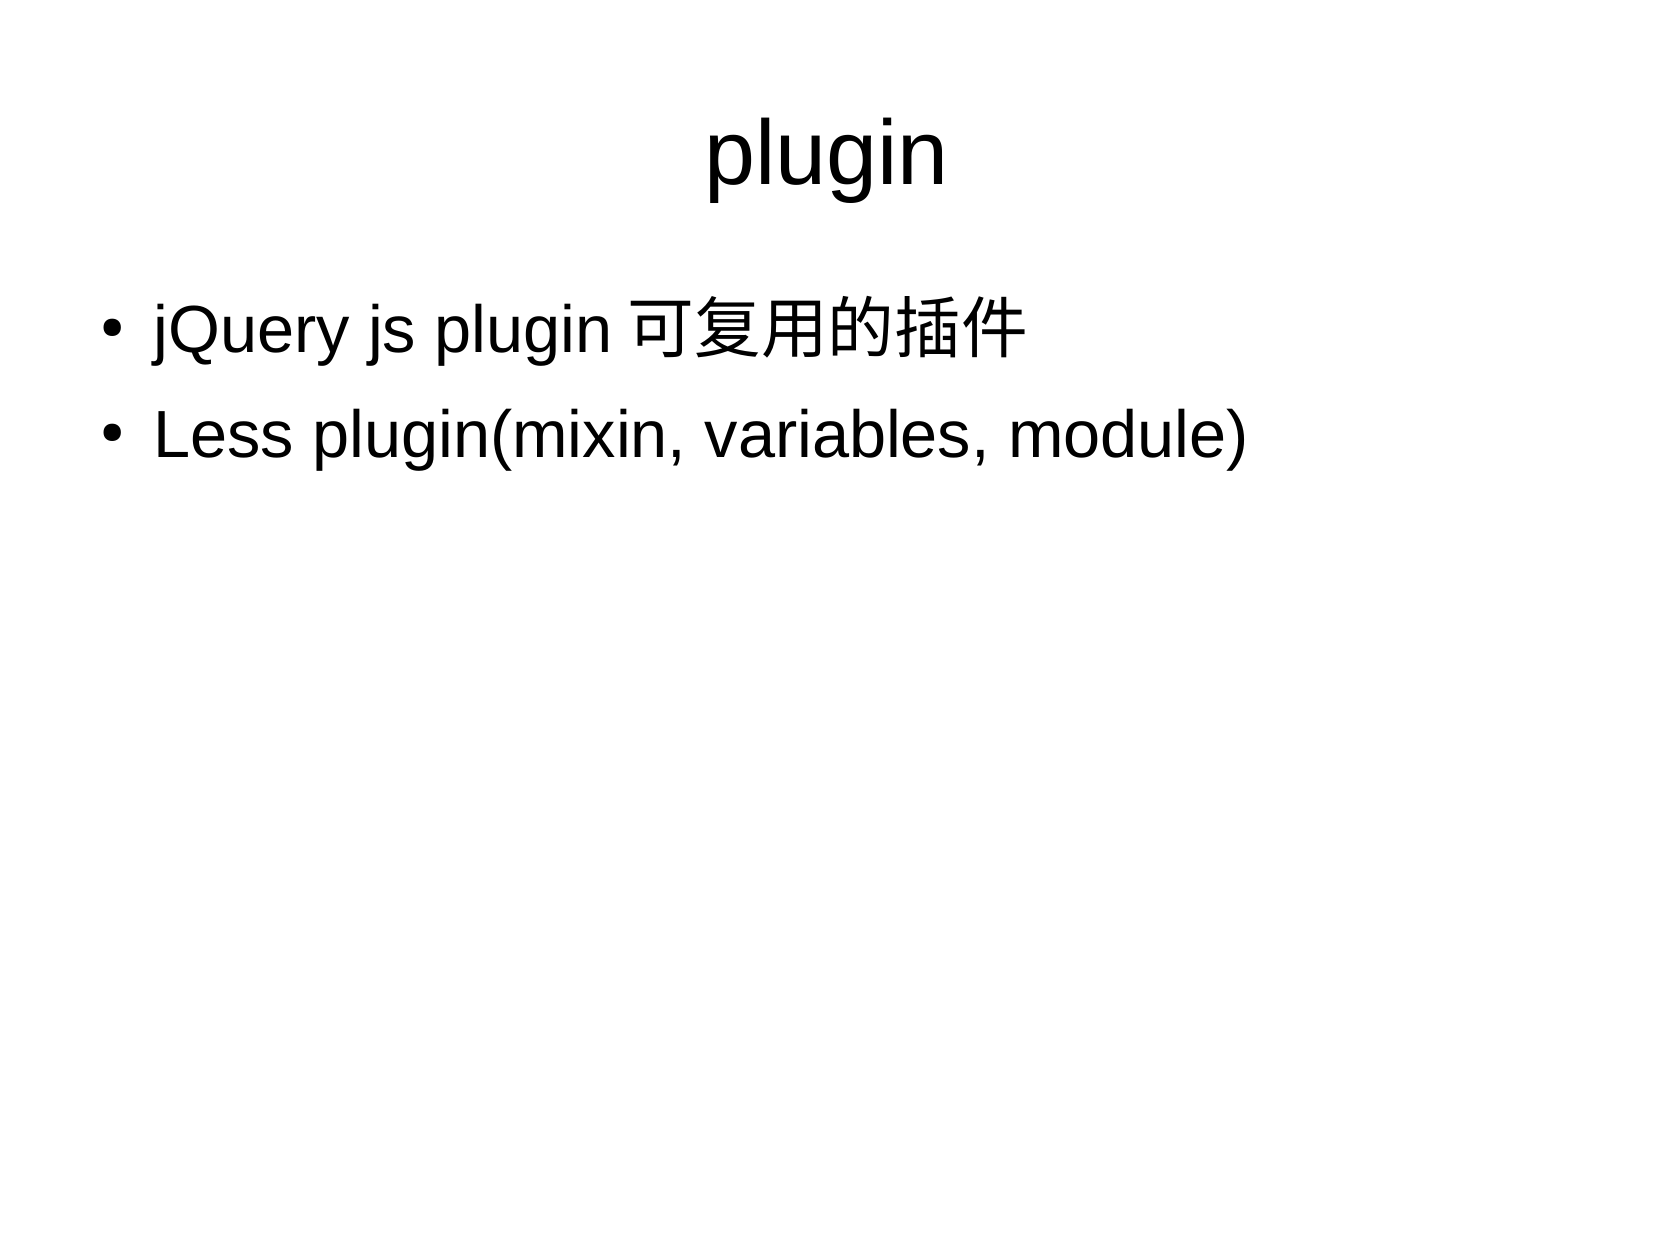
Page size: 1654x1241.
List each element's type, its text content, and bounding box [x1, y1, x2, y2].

title plugin [82, 49, 1571, 257]
list jQuery js plugin可复用的插件 Less plugin(mixin, variables, module) [82, 290, 1538, 1010]
